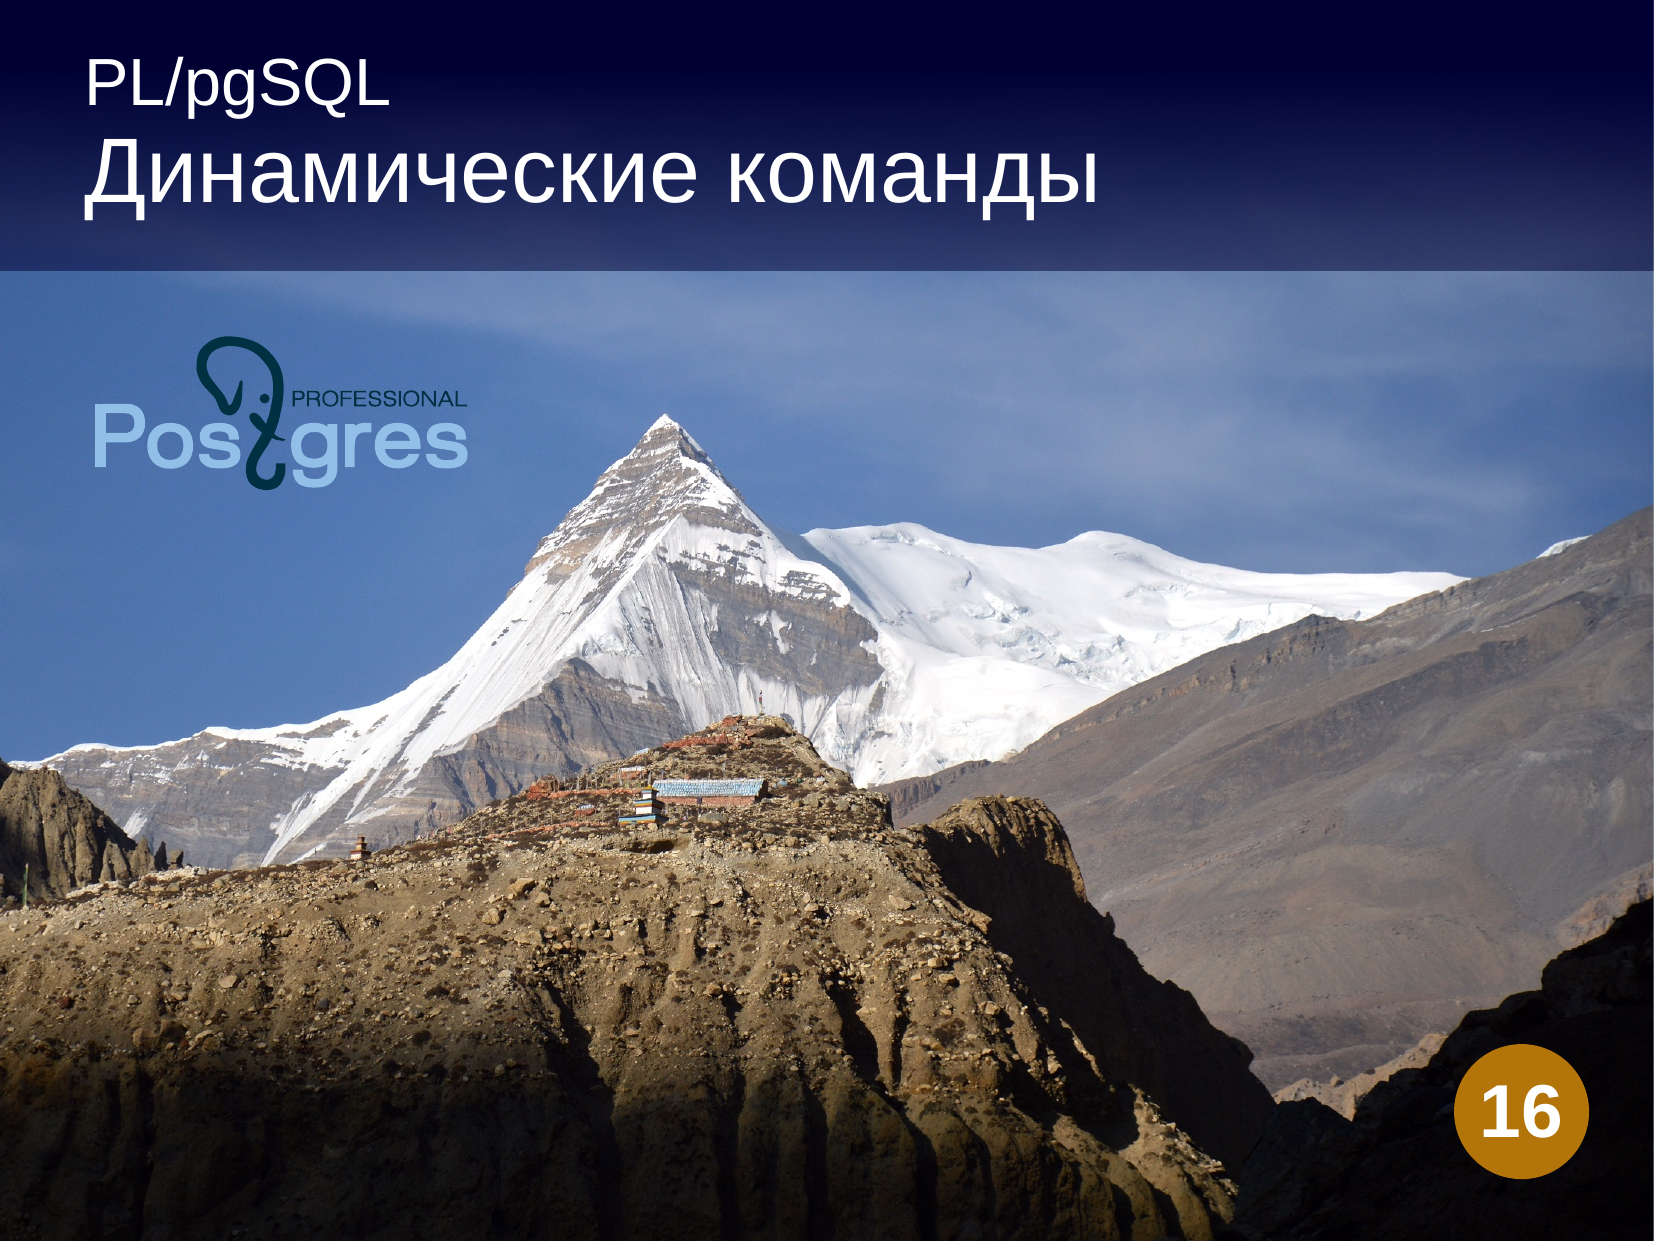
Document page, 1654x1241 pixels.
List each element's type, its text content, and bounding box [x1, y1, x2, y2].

picture [0, 271, 1654, 1241]
title PL/pgSQL Динамические команды [84, 44, 1636, 251]
text_box 16 [1454, 1044, 1590, 1180]
